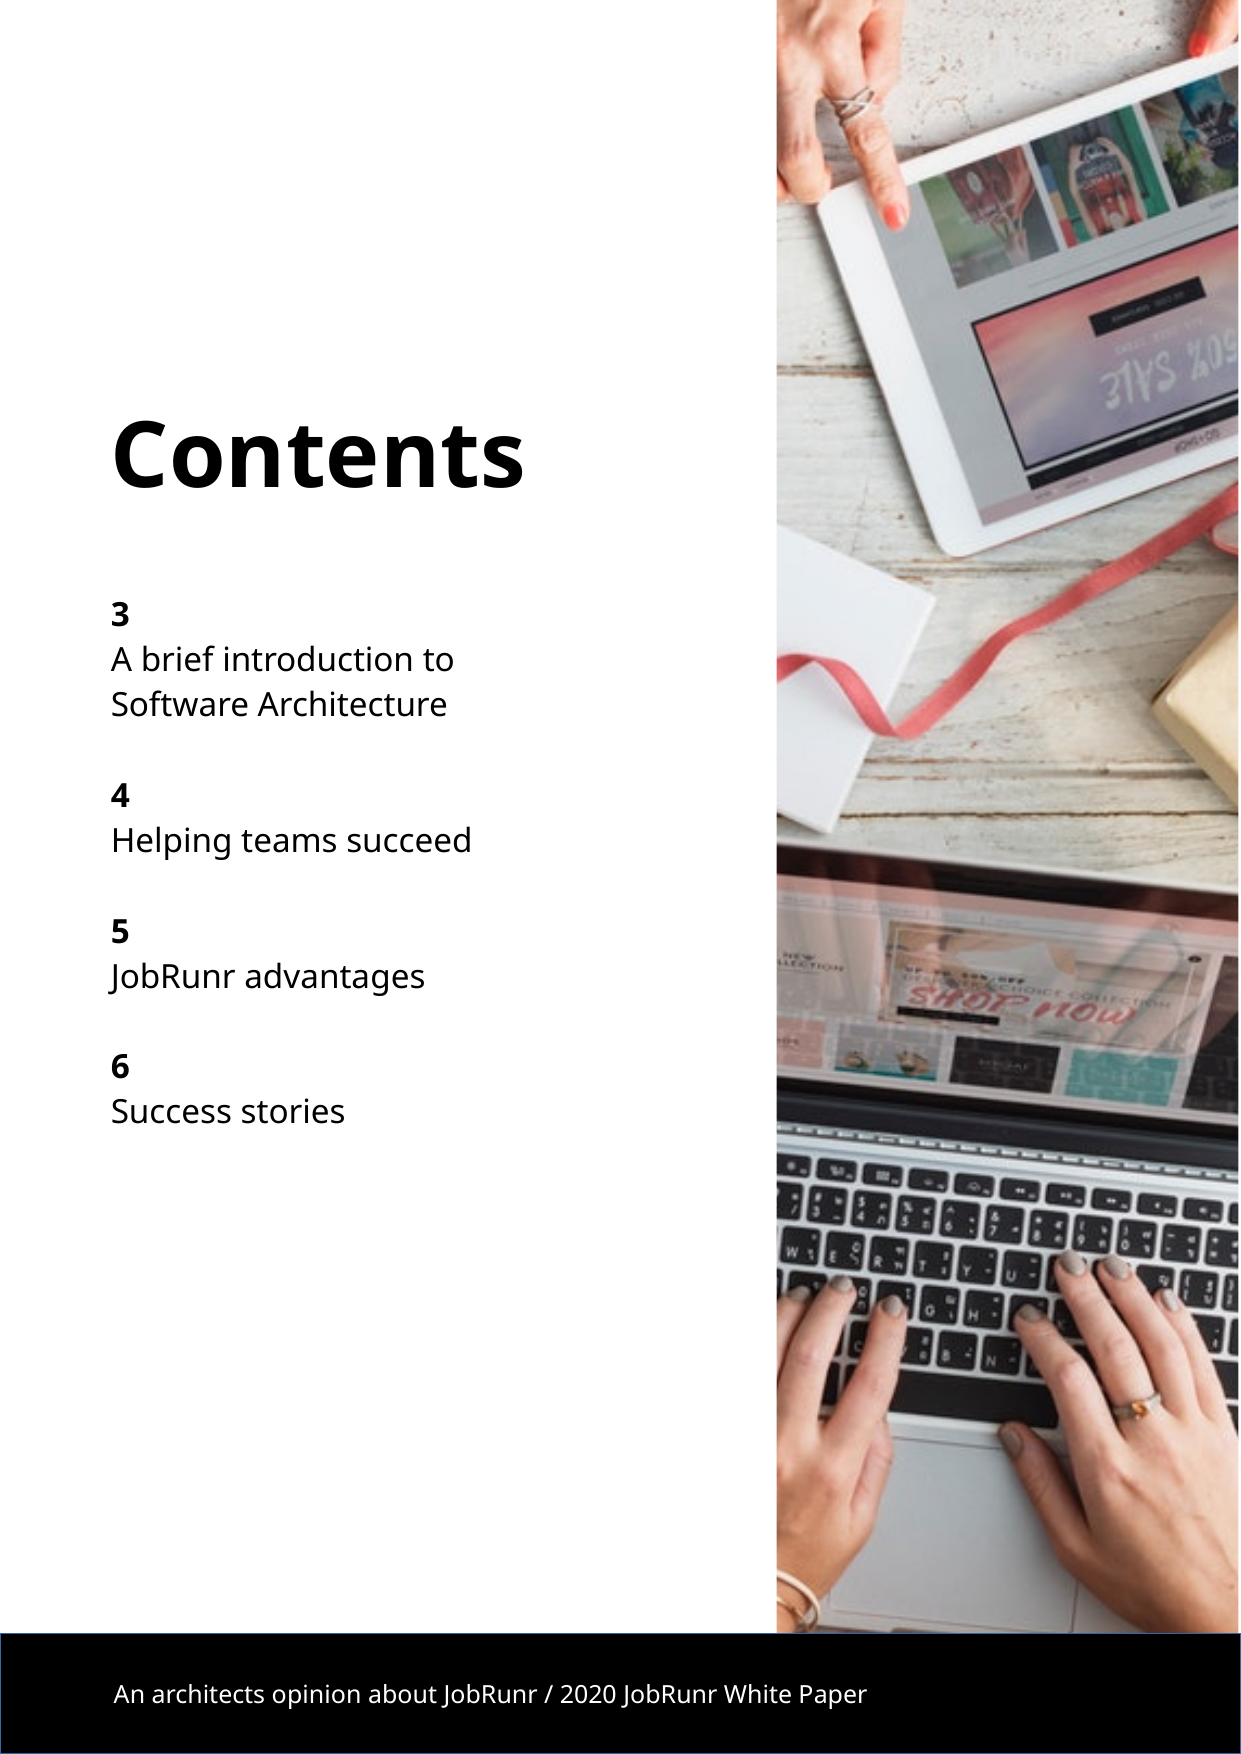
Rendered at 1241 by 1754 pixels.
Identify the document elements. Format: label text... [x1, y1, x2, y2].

text_box Contents [96, 381, 697, 509]
text_box An architects opinion about JobRunr / 2020 JobRunr White Paper [0, 1633, 1241, 1754]
text_box 3 A brief introduction to Software Architecture 4 Helping teams succeed 5 JobRunr advantages 6 Success stories [96, 583, 697, 1247]
picture [776, 0, 1239, 1633]
